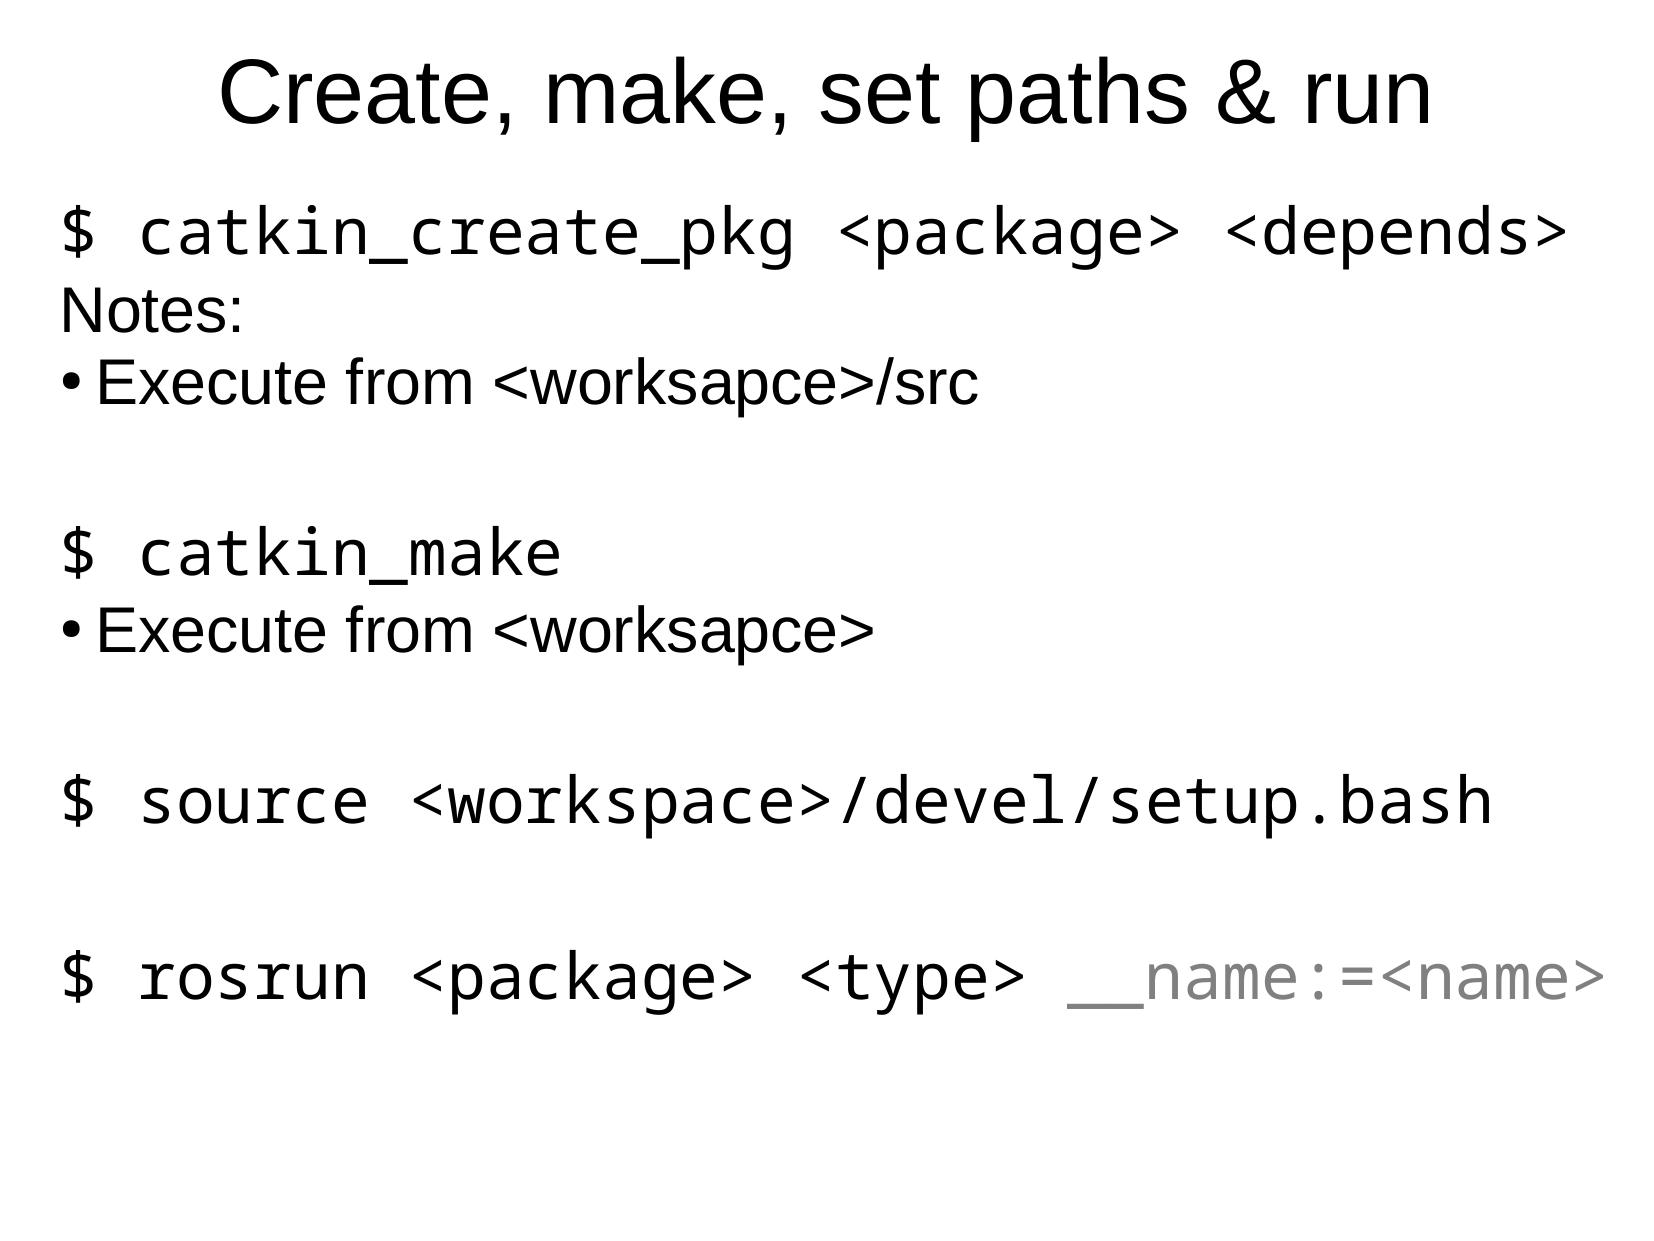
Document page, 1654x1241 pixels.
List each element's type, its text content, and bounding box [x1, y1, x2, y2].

text_box $ catkin_create_pkg <package> <depends> Notes: Execute from <worksapce>/src $ catkin_make Execute from <worksapce> $ source <workspace>/devel/setup.bash $ rosrun <package> <type> __name:=<name> [45, 178, 1638, 1003]
title Create, make, set paths & run [82, 0, 1571, 178]
